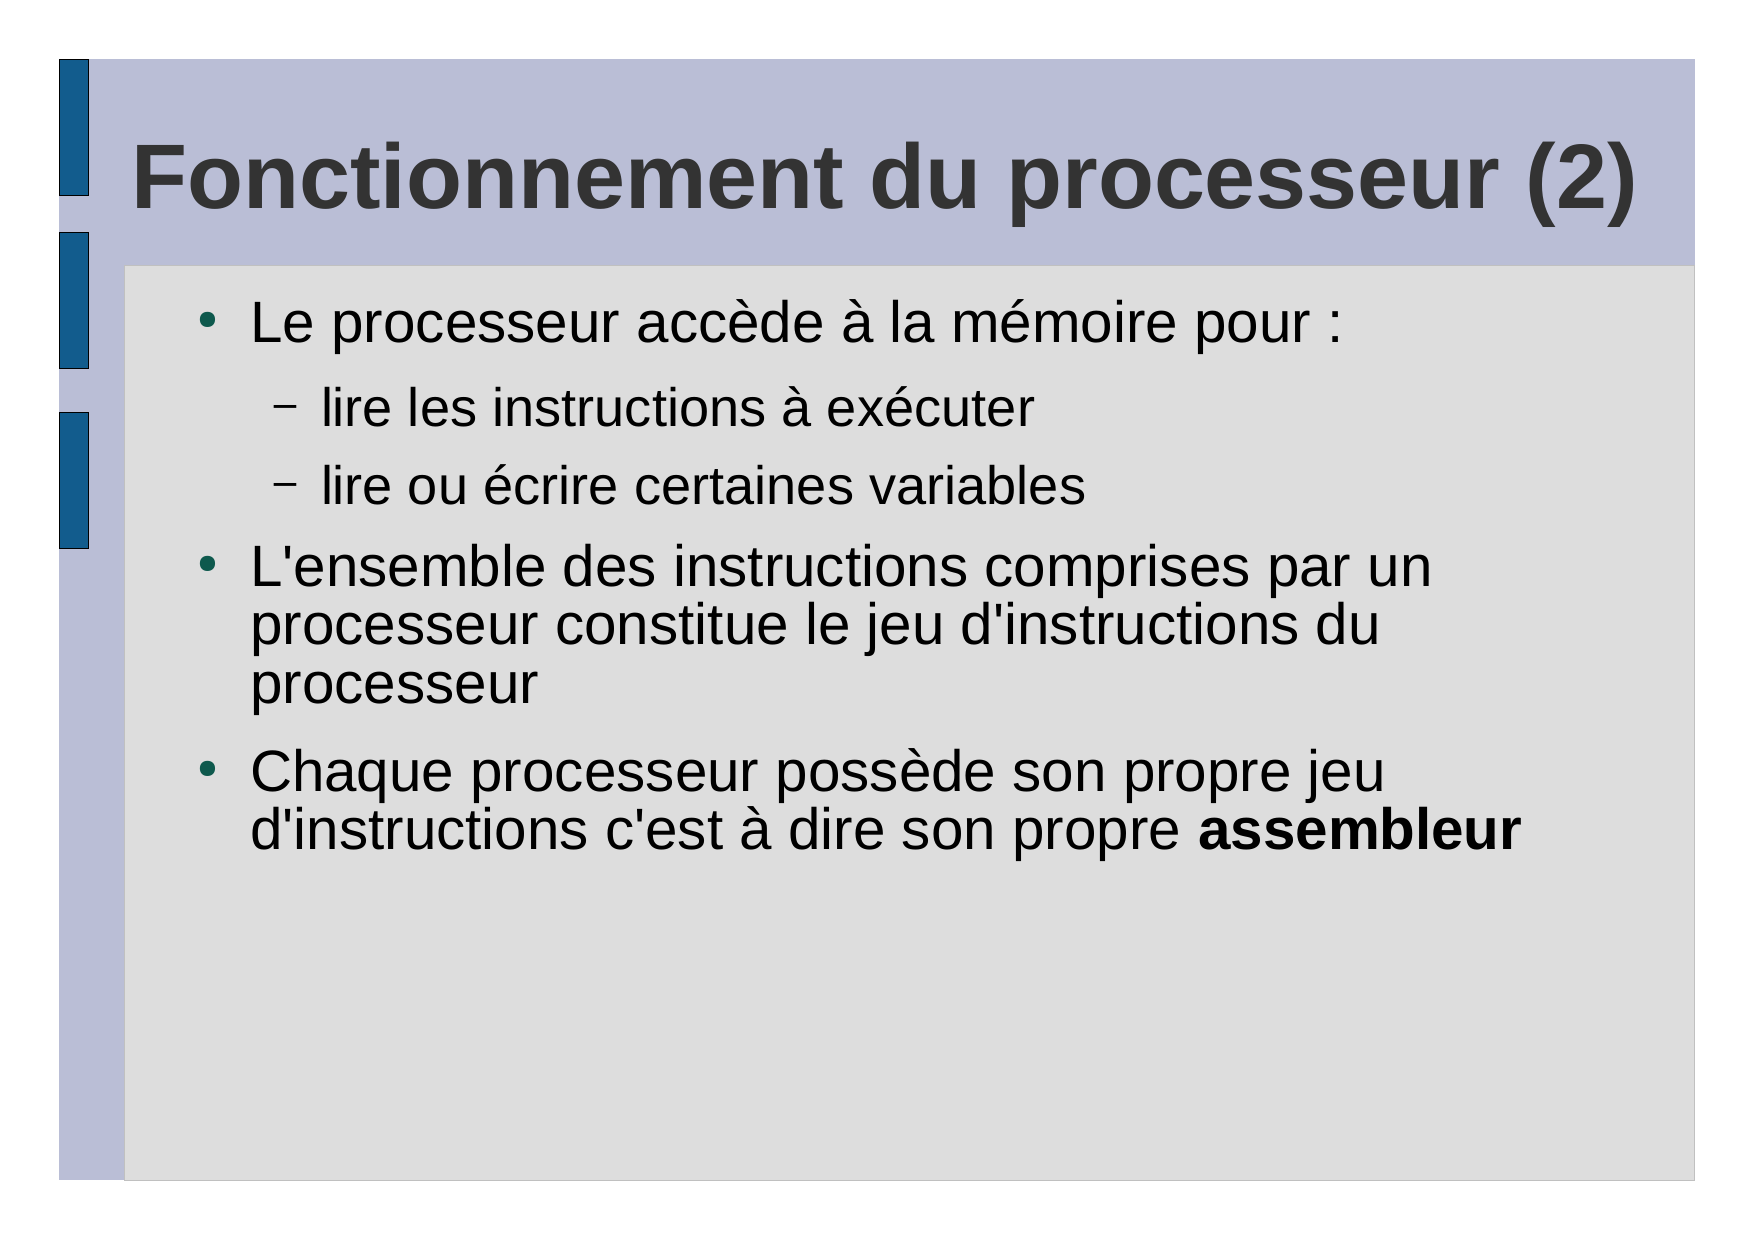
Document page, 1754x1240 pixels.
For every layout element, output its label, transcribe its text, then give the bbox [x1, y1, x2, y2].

title Fonctionnement du processeur (2) [118, 88, 1654, 266]
list Le processeur accède à la mémoire pour : lire les instructions à exécuter lire ou écrire certaines variables L'ensemble des instructions comprises par un processeur constitue le jeu d'instructions du processeur Chaque processeur possède son propre jeu d'instructions c'est à dire son propre assembleur [179, 295, 1577, 1093]
